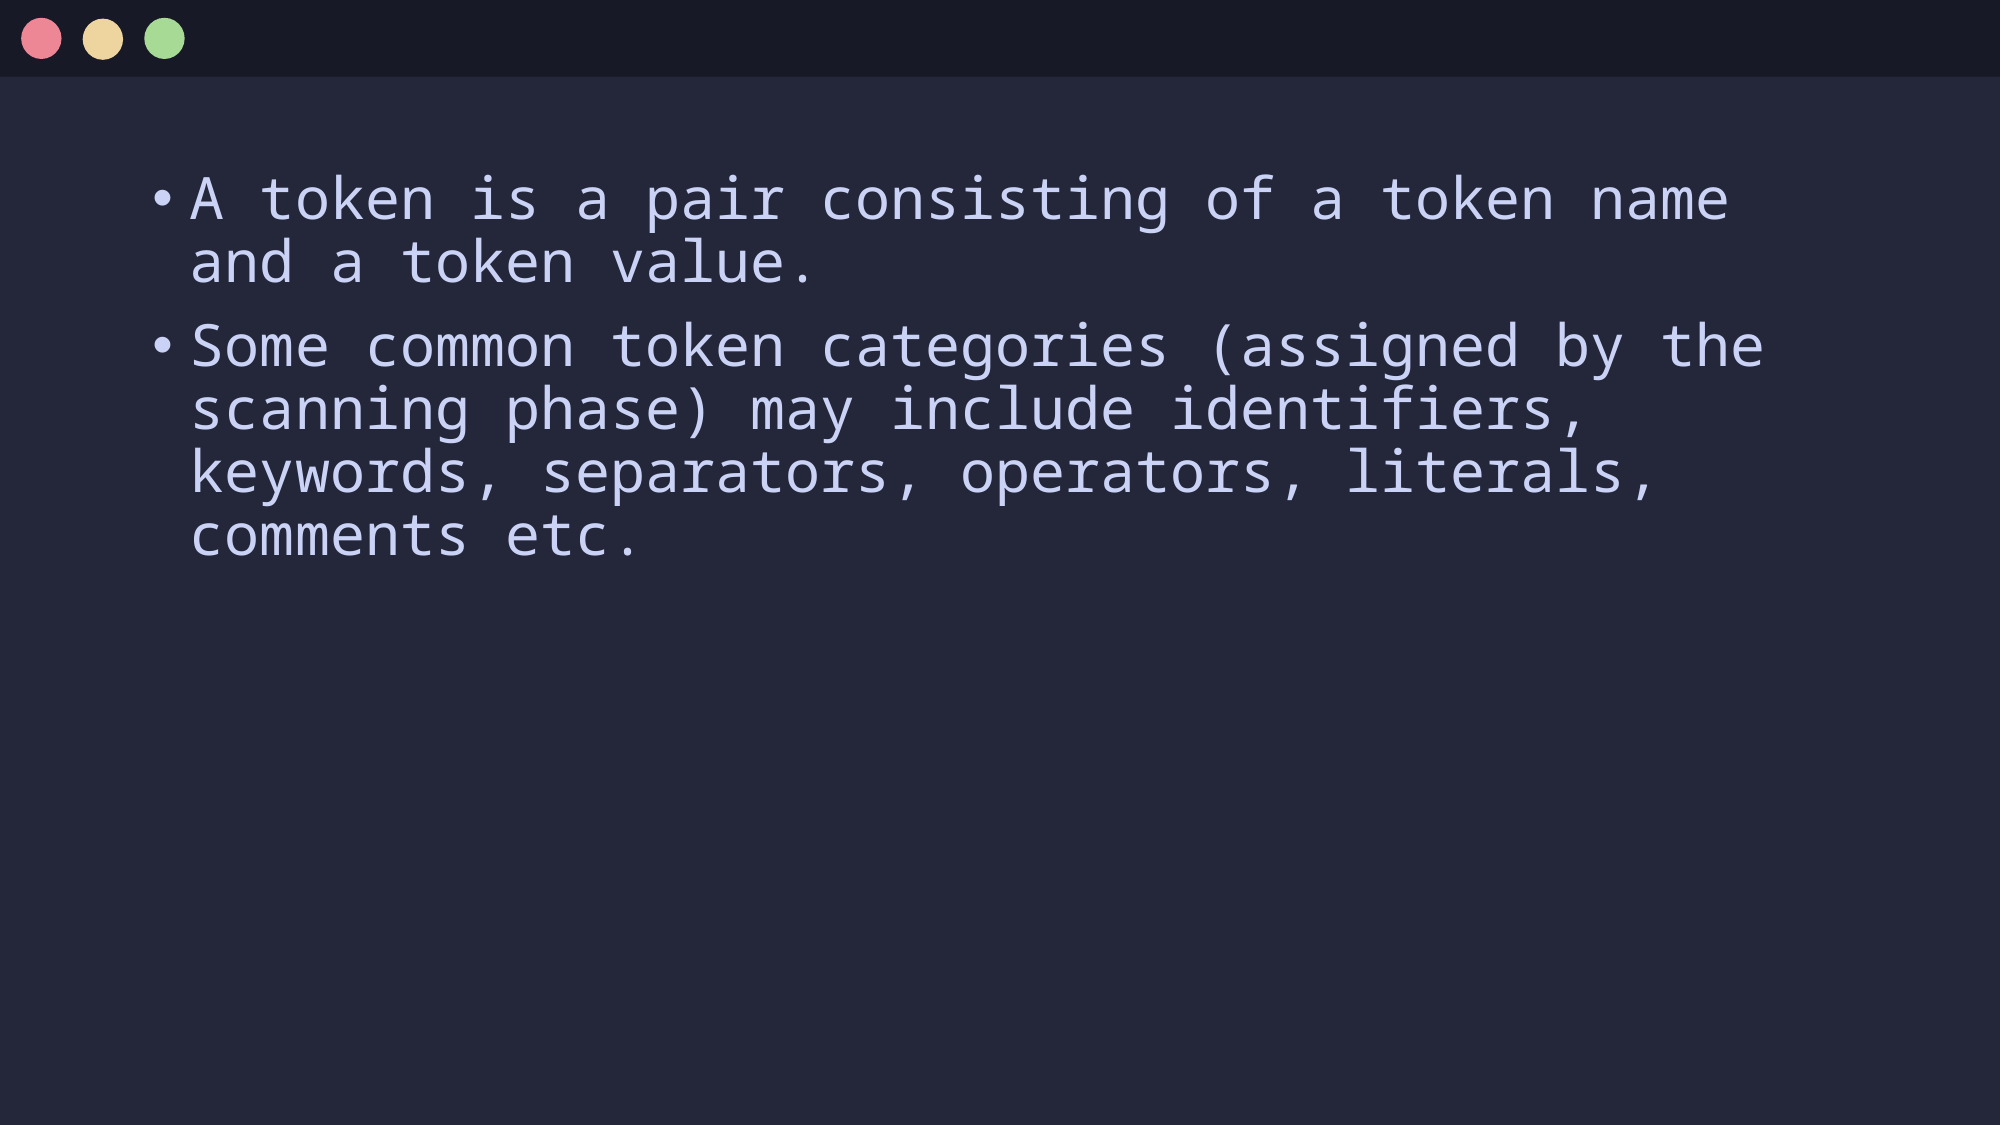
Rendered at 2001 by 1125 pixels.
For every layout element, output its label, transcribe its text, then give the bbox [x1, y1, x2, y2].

text_box [0, 0, 2000, 77]
list A token is a pair consisting of a token name and a token value. Some common token categories (assigned by the scanning phase) may include identifiers, keywords, separators, operators, literals, comments etc. [137, 162, 1863, 1014]
